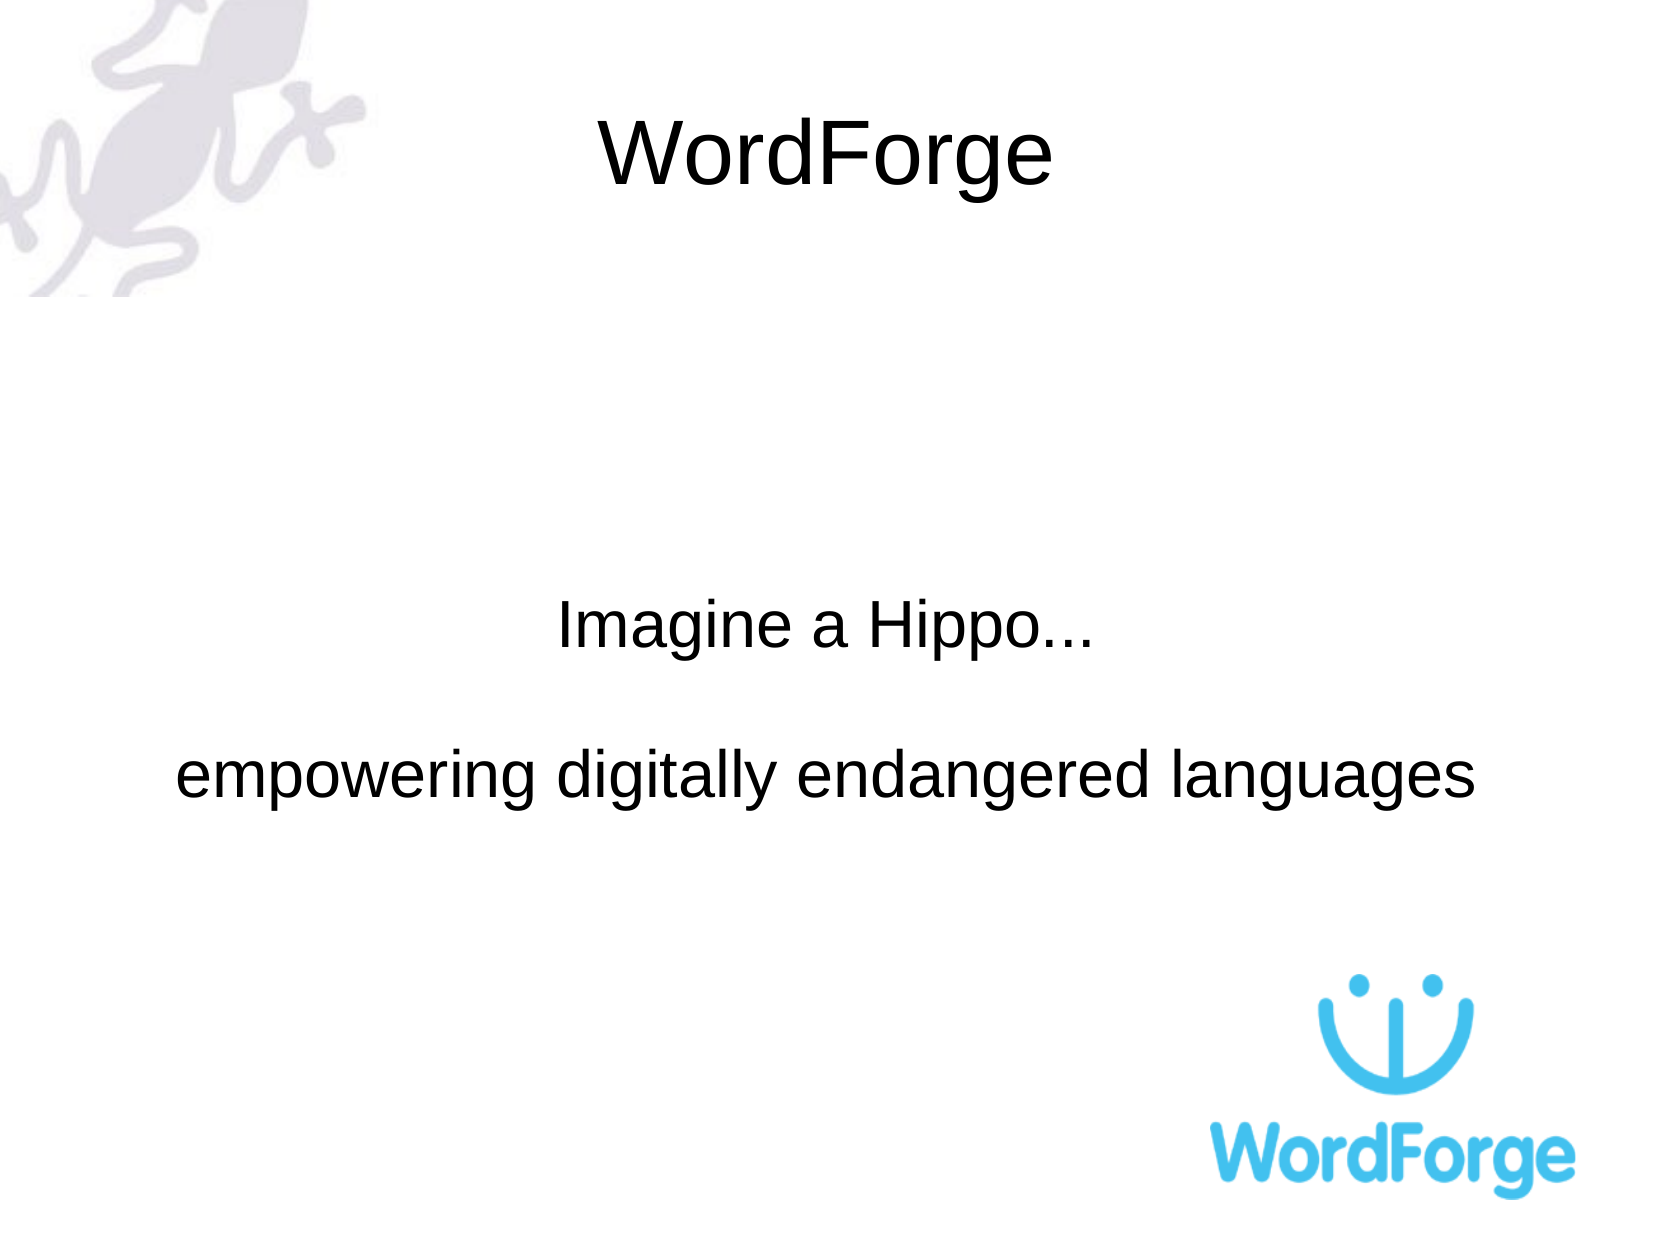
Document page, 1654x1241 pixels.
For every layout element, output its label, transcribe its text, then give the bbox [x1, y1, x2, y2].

picture [0, 0, 391, 297]
title WordForge [82, 49, 1571, 257]
subtitle Imagine a Hippo... empowering digitally endangered languages [82, 290, 1571, 1109]
picture [1210, 974, 1576, 1200]
